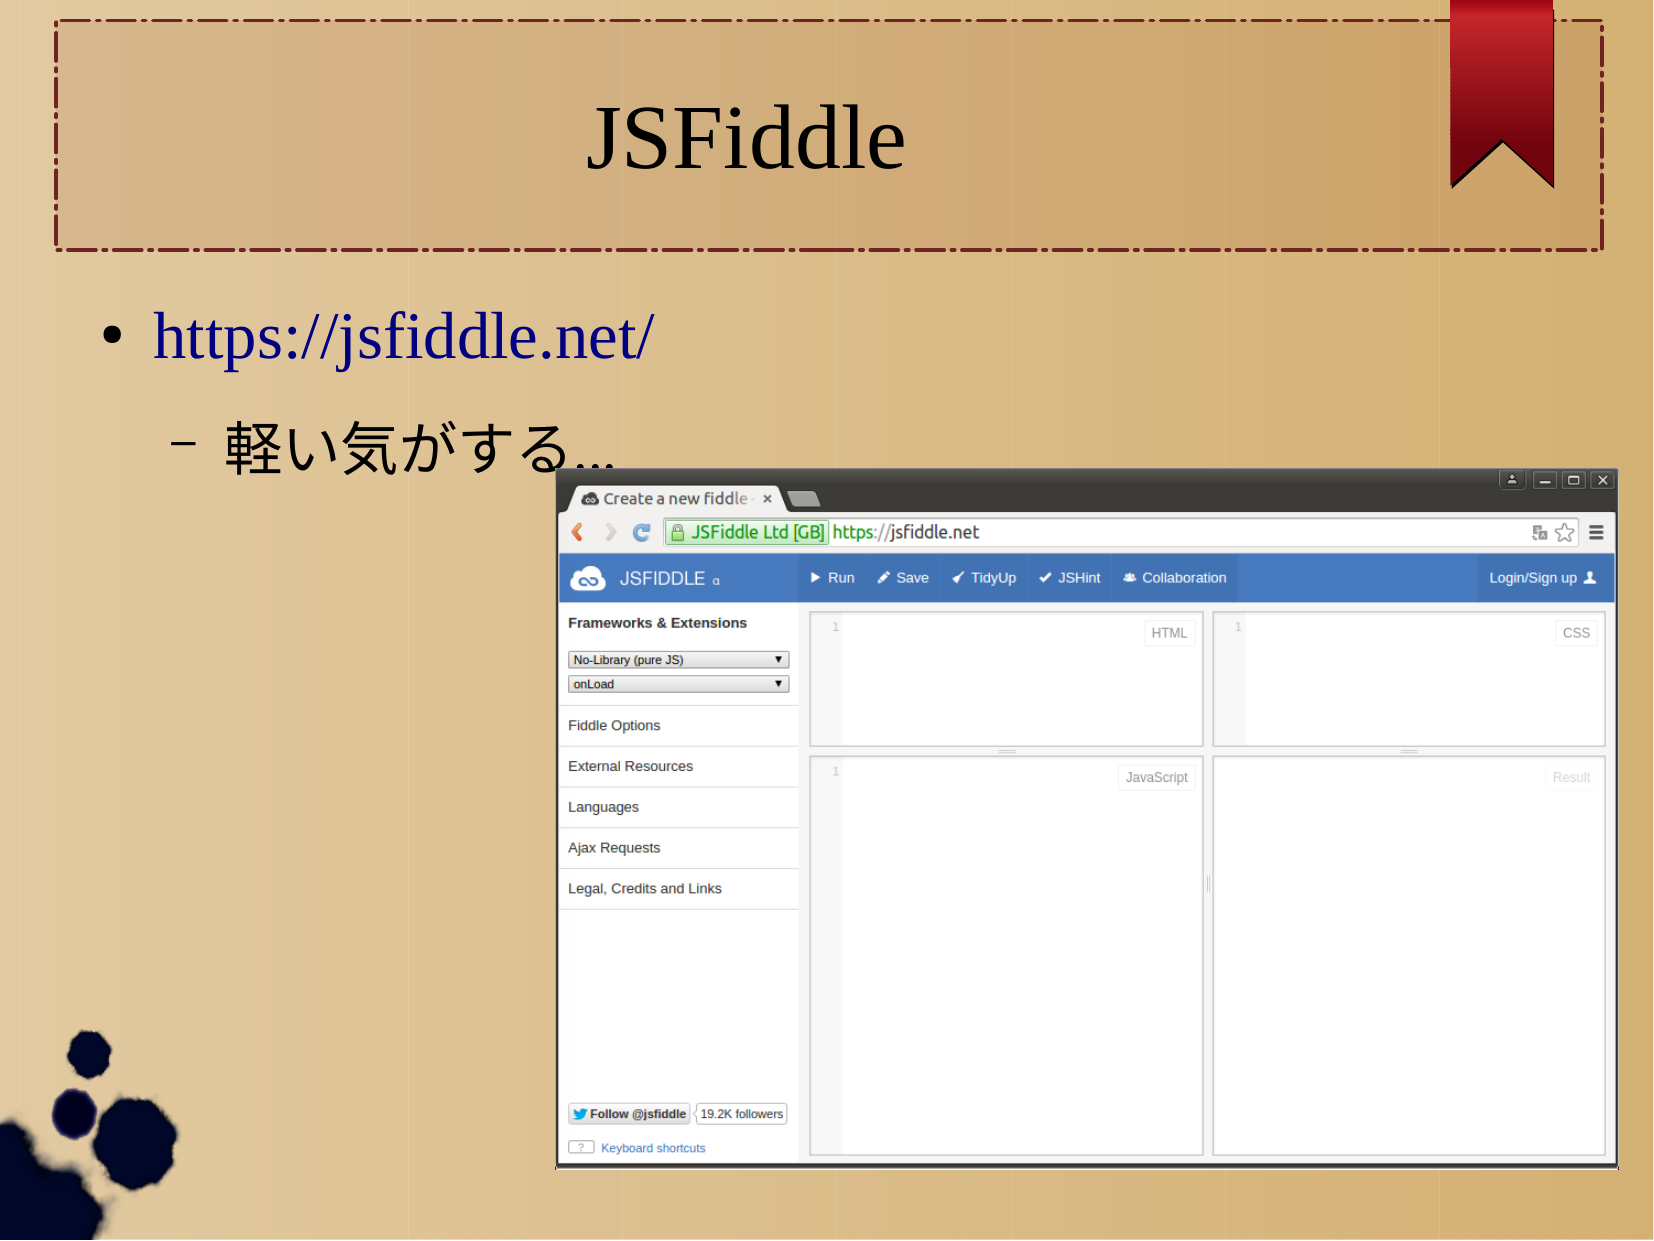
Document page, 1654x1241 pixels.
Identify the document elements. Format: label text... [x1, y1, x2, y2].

list https://jsfiddle.net/ 軽い気がする... [82, 299, 1571, 1019]
title JSFiddle [82, 47, 1412, 229]
picture [555, 468, 1619, 1170]
